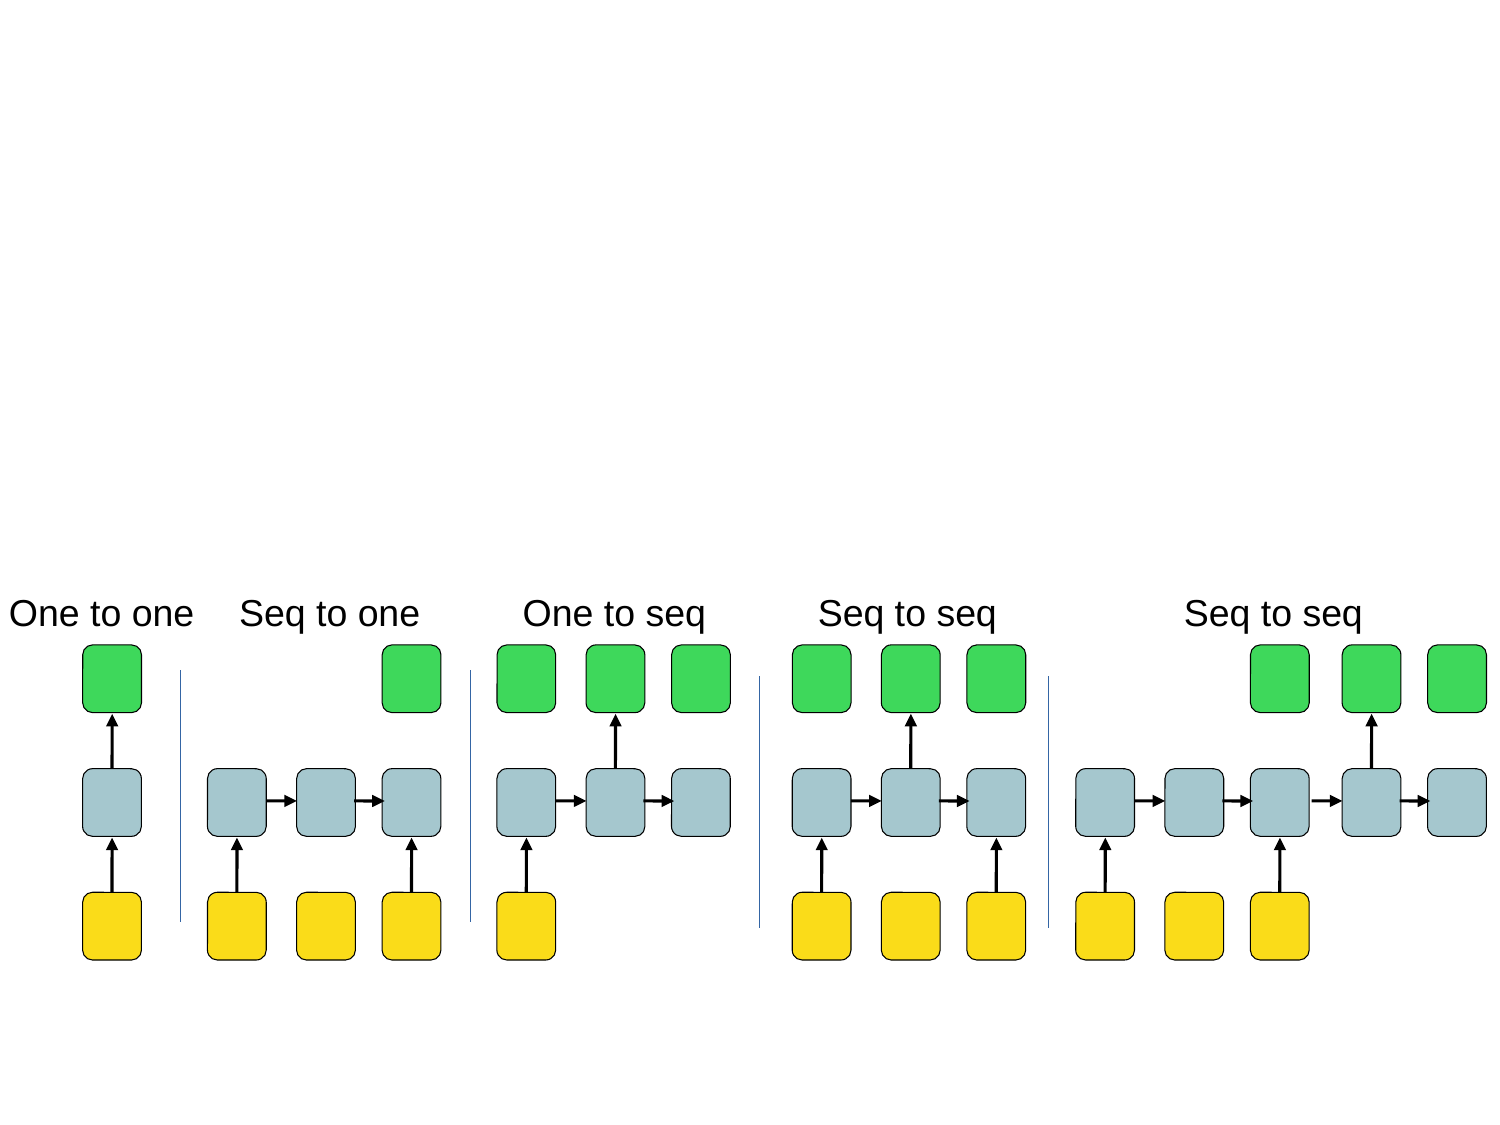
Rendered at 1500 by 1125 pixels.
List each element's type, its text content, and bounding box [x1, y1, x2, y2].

text_box [1342, 768, 1401, 837]
text_box [966, 768, 1026, 837]
text_box [586, 768, 645, 837]
text_box [1250, 685, 1310, 713]
text_box [382, 892, 441, 961]
text_box [881, 768, 941, 837]
text_box [881, 892, 941, 961]
text_box [966, 684, 1026, 713]
text_box One to seq [507, 585, 733, 684]
text_box [296, 768, 356, 837]
text_box [792, 644, 852, 713]
text_box [496, 892, 556, 961]
text_box [296, 892, 356, 961]
text_box [1342, 645, 1401, 713]
text_box [1164, 768, 1224, 837]
text_box [382, 768, 441, 837]
text_box [671, 768, 731, 837]
text_box [671, 684, 731, 713]
text_box [1075, 768, 1135, 837]
text_box [1075, 892, 1135, 961]
text_box [82, 684, 142, 713]
text_box [792, 768, 851, 837]
text_box [82, 768, 142, 837]
text_box [1427, 768, 1487, 837]
text_box Seq to seq [803, 585, 1029, 684]
text_box [207, 768, 267, 837]
text_box [207, 892, 267, 961]
text_box [497, 644, 556, 713]
text_box [1427, 644, 1487, 713]
text_box [382, 684, 441, 713]
text_box [792, 892, 851, 961]
text_box Seq to one [224, 585, 450, 684]
text_box [1164, 892, 1224, 961]
text_box [966, 892, 1026, 961]
text_box [1250, 892, 1310, 961]
text_box [881, 684, 941, 713]
text_box Seq to seq [1169, 585, 1395, 685]
text_box One to one [0, 585, 220, 684]
text_box [586, 684, 645, 713]
text_box [82, 892, 142, 961]
text_box [1250, 768, 1310, 837]
text_box [496, 768, 556, 837]
